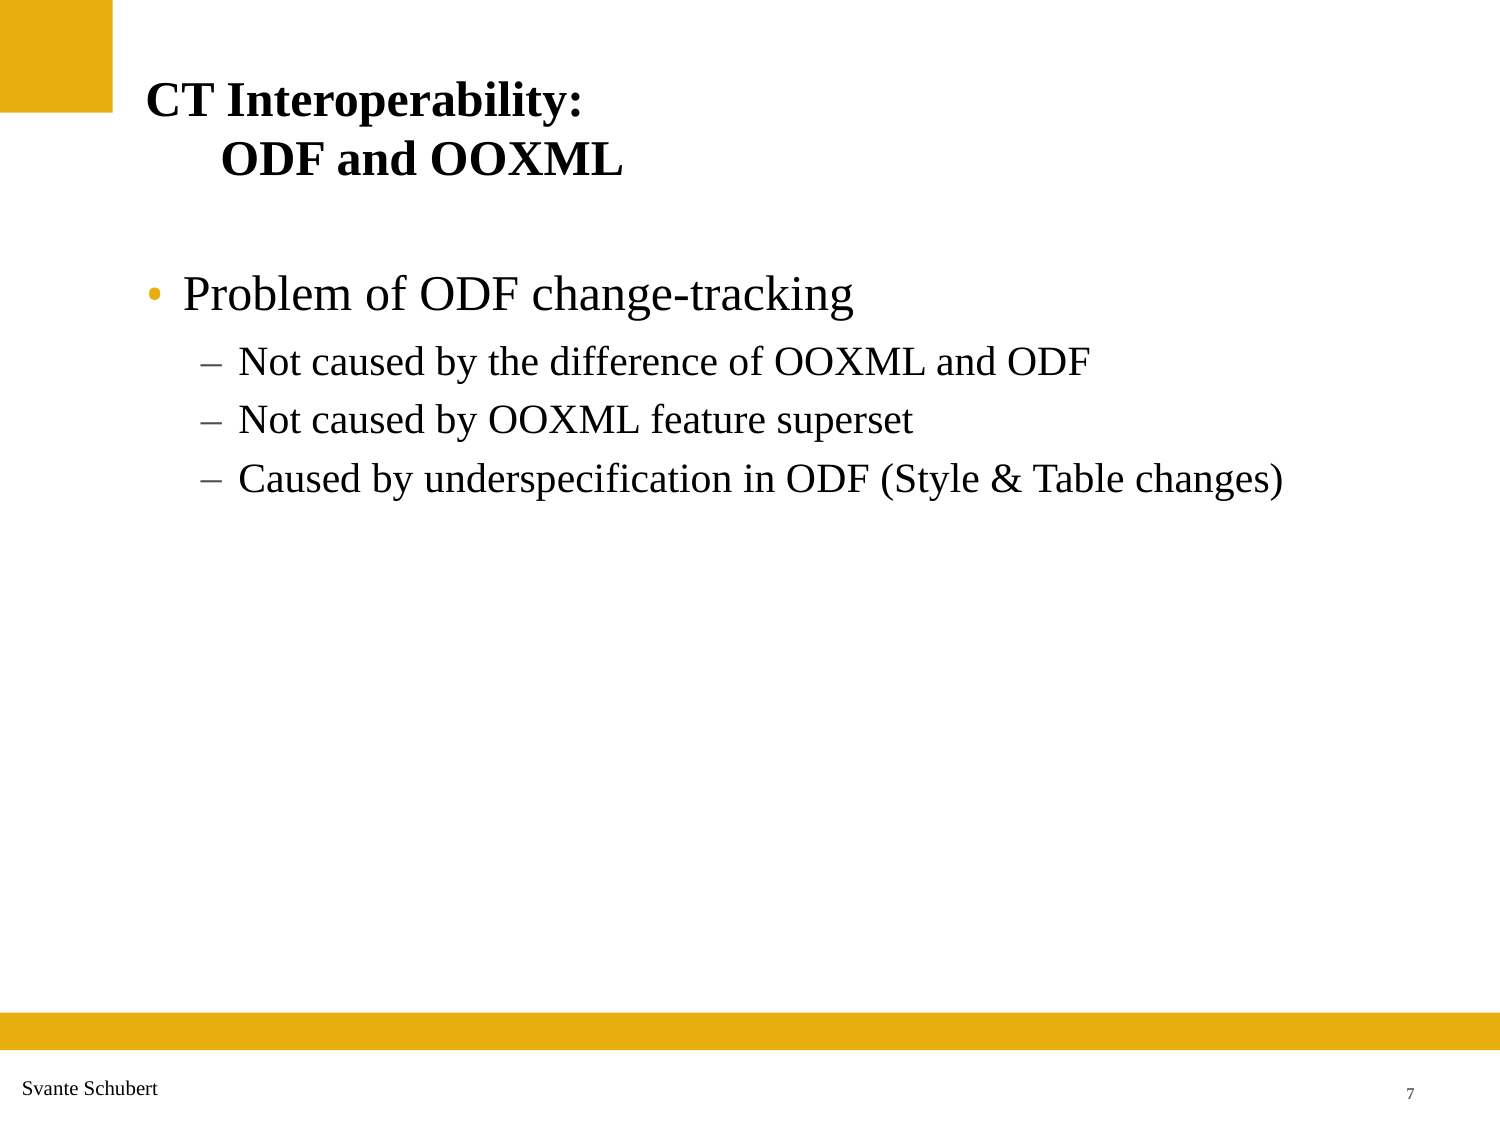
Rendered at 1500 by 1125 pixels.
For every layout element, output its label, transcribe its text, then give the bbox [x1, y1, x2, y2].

list Problem of ODF change-tracking Not caused by the difference of OOXML and ODF Not caused by OOXML feature superset Caused by underspecification in ODF (Style & Table changes) [145, 265, 1423, 1009]
title CT Interoperability: ODF and OOXML [145, 67, 1388, 219]
